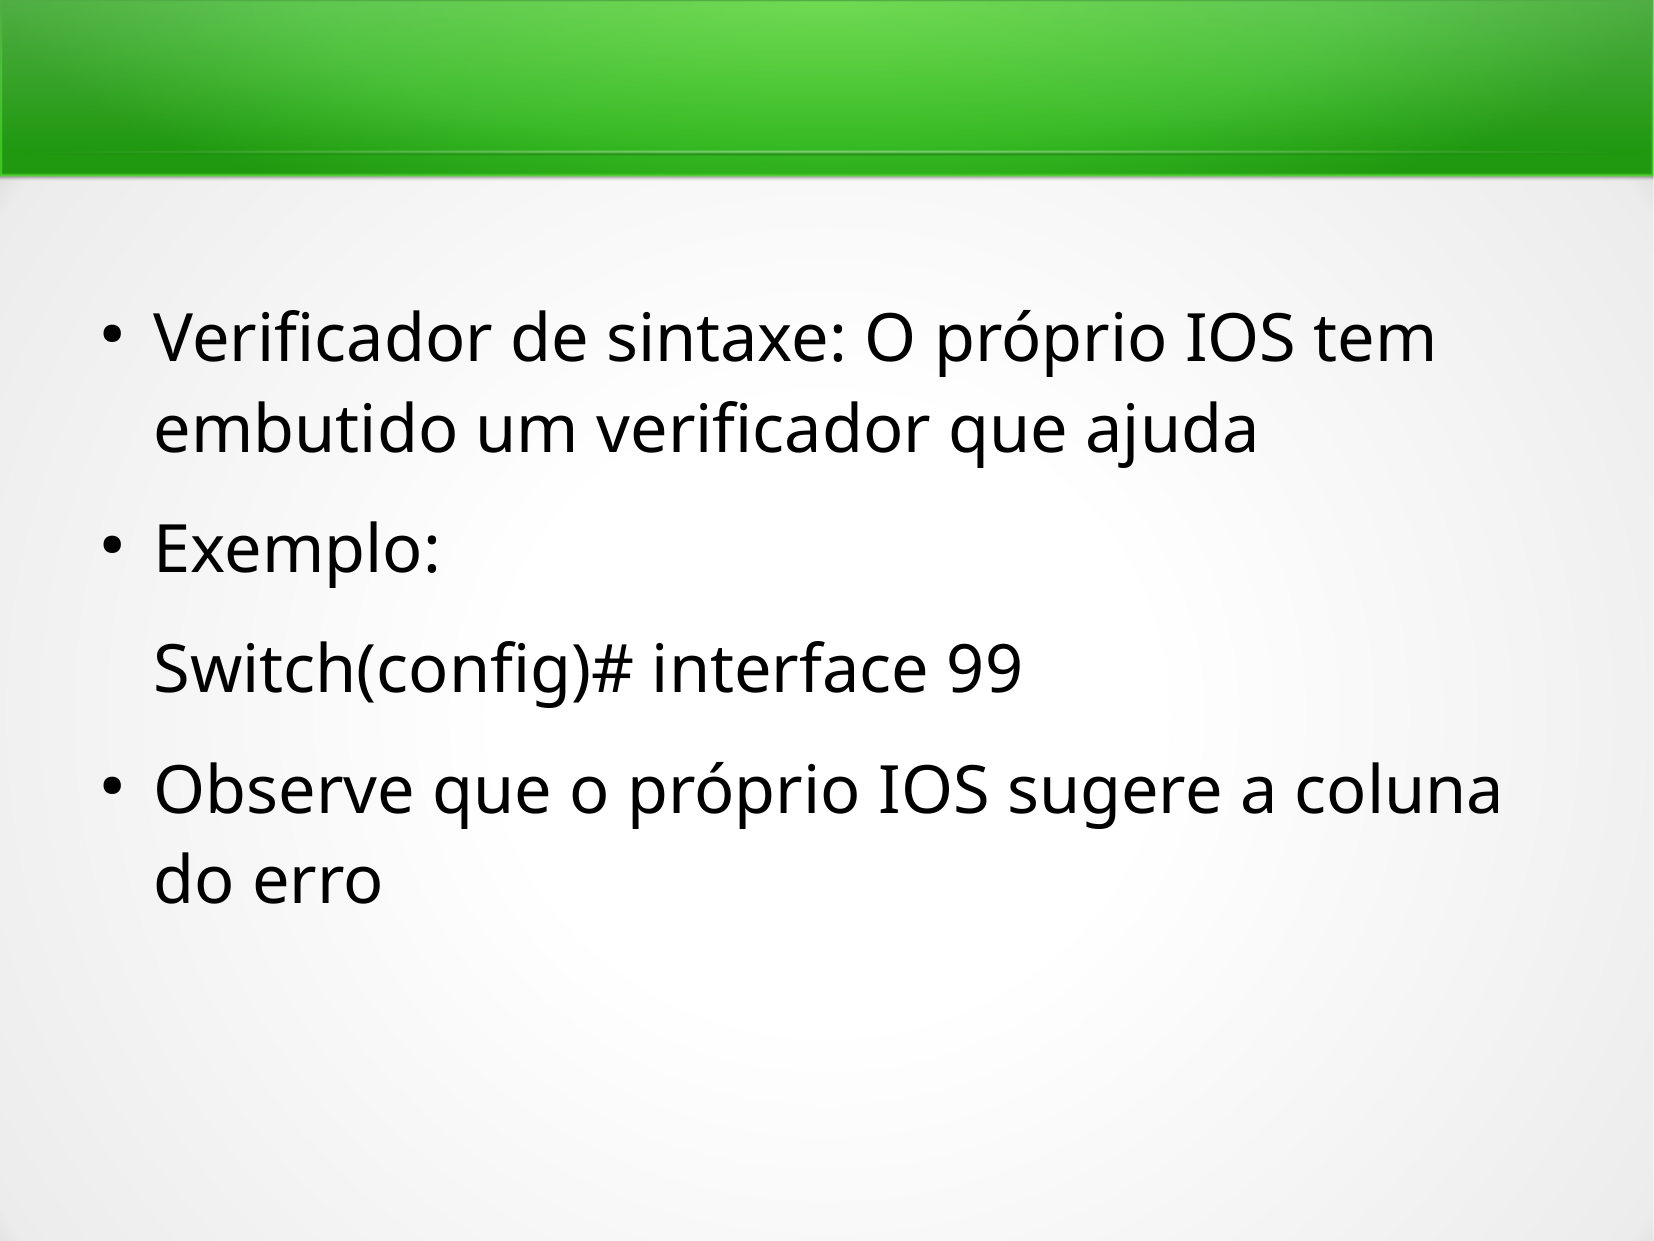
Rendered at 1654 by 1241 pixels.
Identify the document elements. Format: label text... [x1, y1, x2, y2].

list Verificador de sintaxe: O próprio IOS tem embutido um verificador que ajuda Exemplo: Switch(config)# interface 99 Observe que o próprio IOS sugere a coluna do erro [82, 290, 1571, 1010]
picture [0, 0, 1654, 1241]
